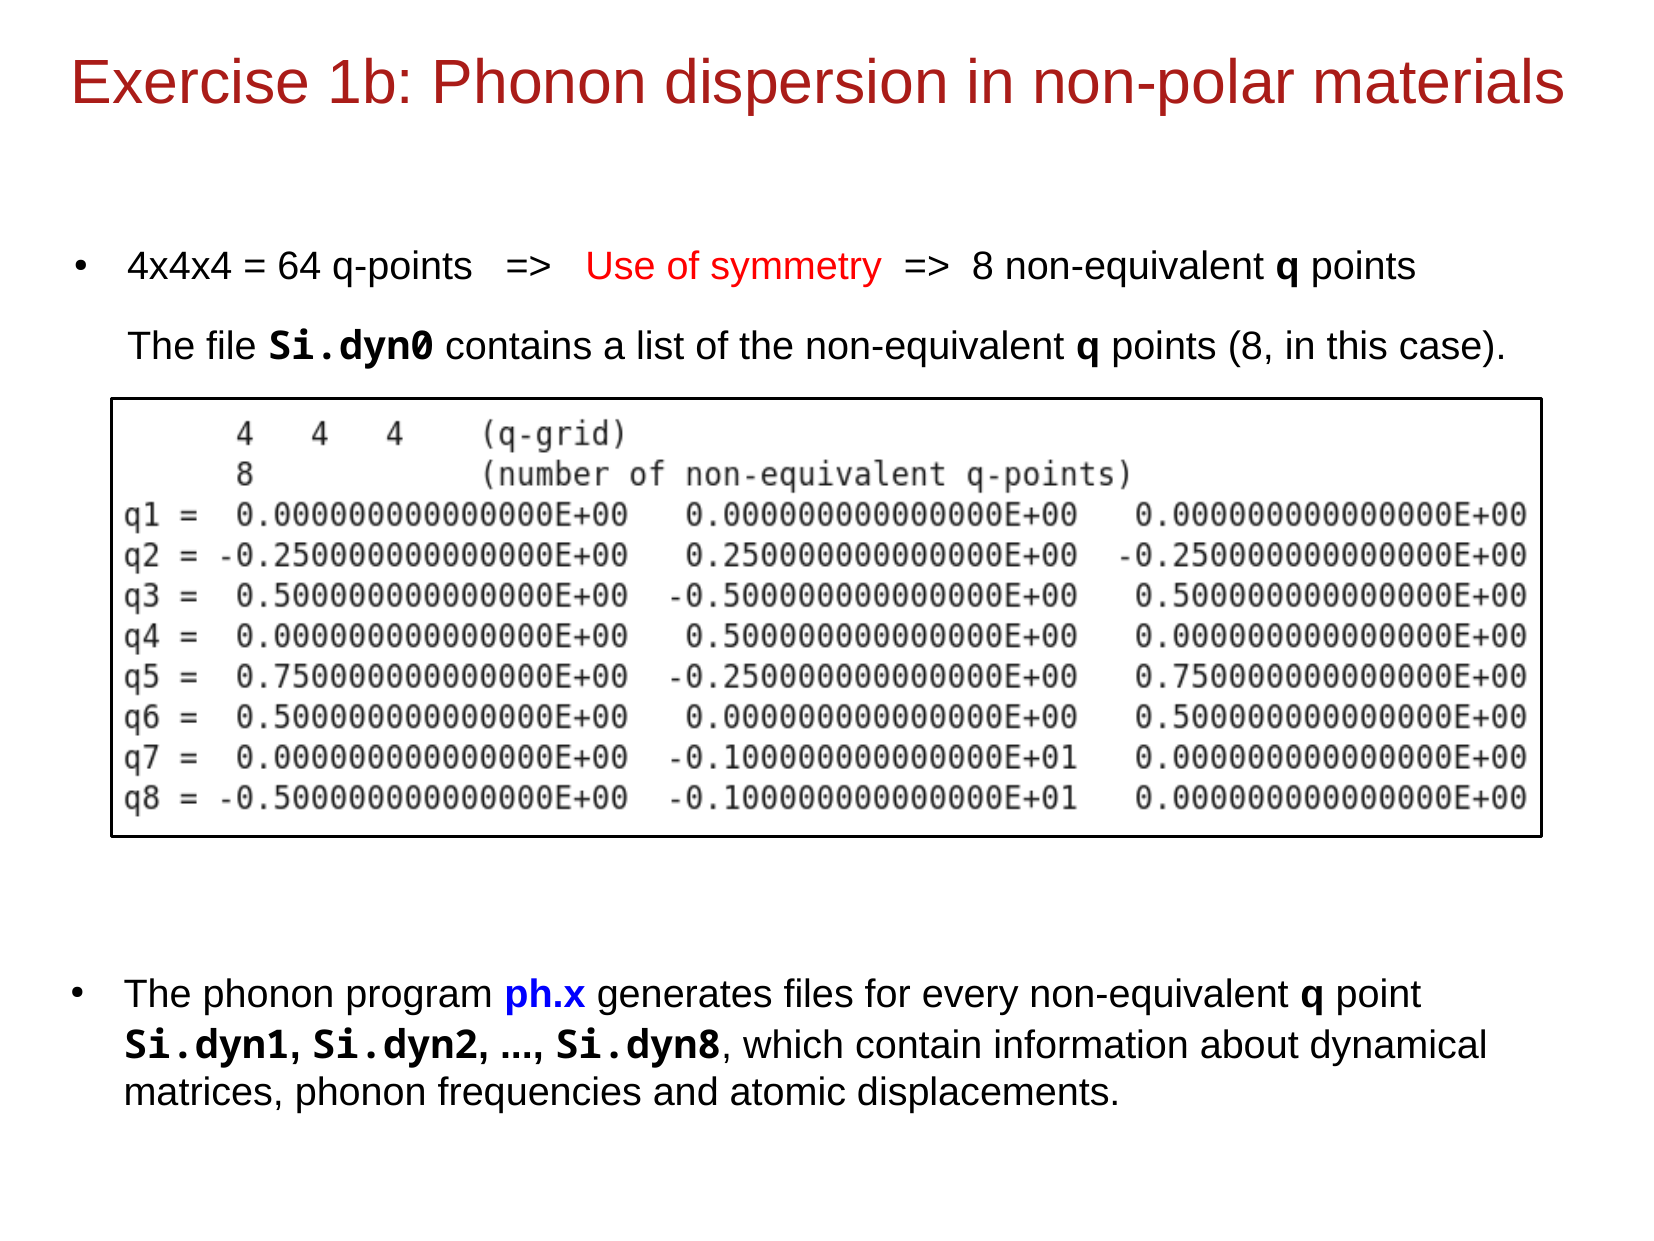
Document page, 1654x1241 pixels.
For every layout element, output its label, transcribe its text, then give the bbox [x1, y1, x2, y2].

picture [105, 416, 110, 837]
list 4x4x4 = 64 q-points => Use of symmetry => 8 non-equivalent q points The file Si.dyn0 contains a list of the non-equivalent q points (8, in this case). [56, 244, 1594, 393]
list The phonon program ph.x generates files for every non-equivalent q point Si.dyn1, Si.dyn2, ..., Si.dyn8, which contain information about dynamical matrices, phonon frequencies and atomic displacements. [52, 971, 1591, 1125]
title Exercise 1b: Phonon dispersion in non-polar materials [45, 0, 1572, 186]
picture [113, 416, 1540, 835]
